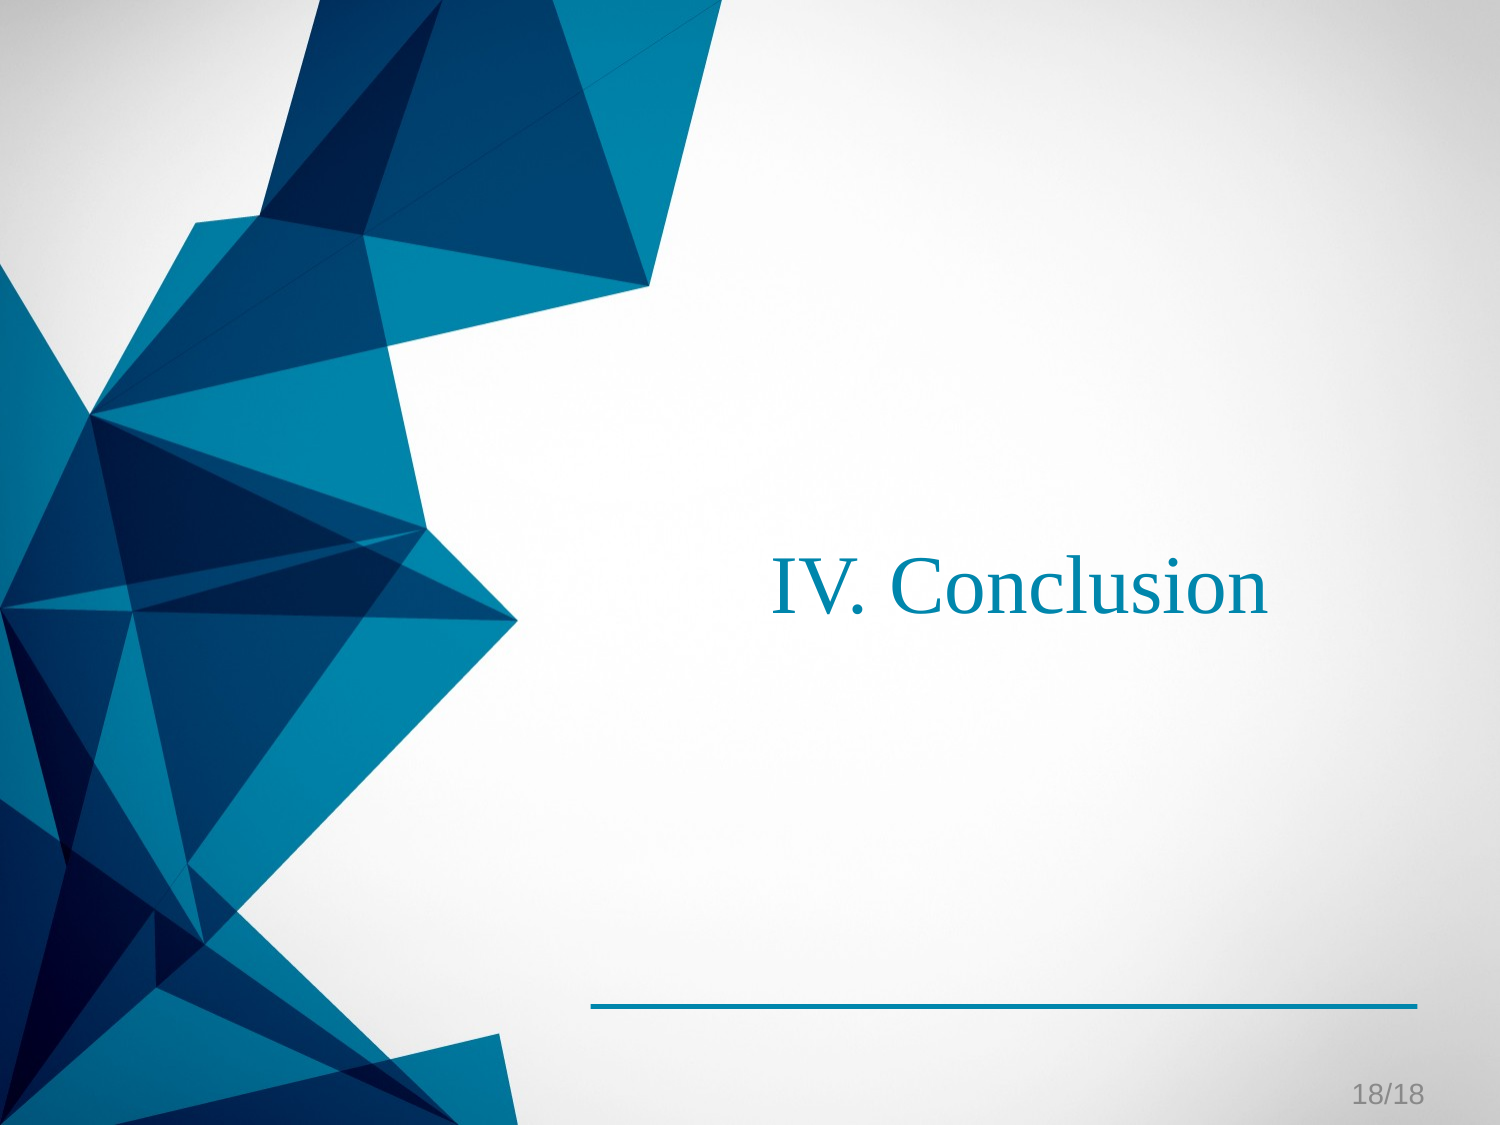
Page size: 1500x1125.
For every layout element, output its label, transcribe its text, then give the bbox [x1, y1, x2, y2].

picture [0, 0, 1500, 1125]
title IV. Conclusion [553, 491, 1270, 680]
